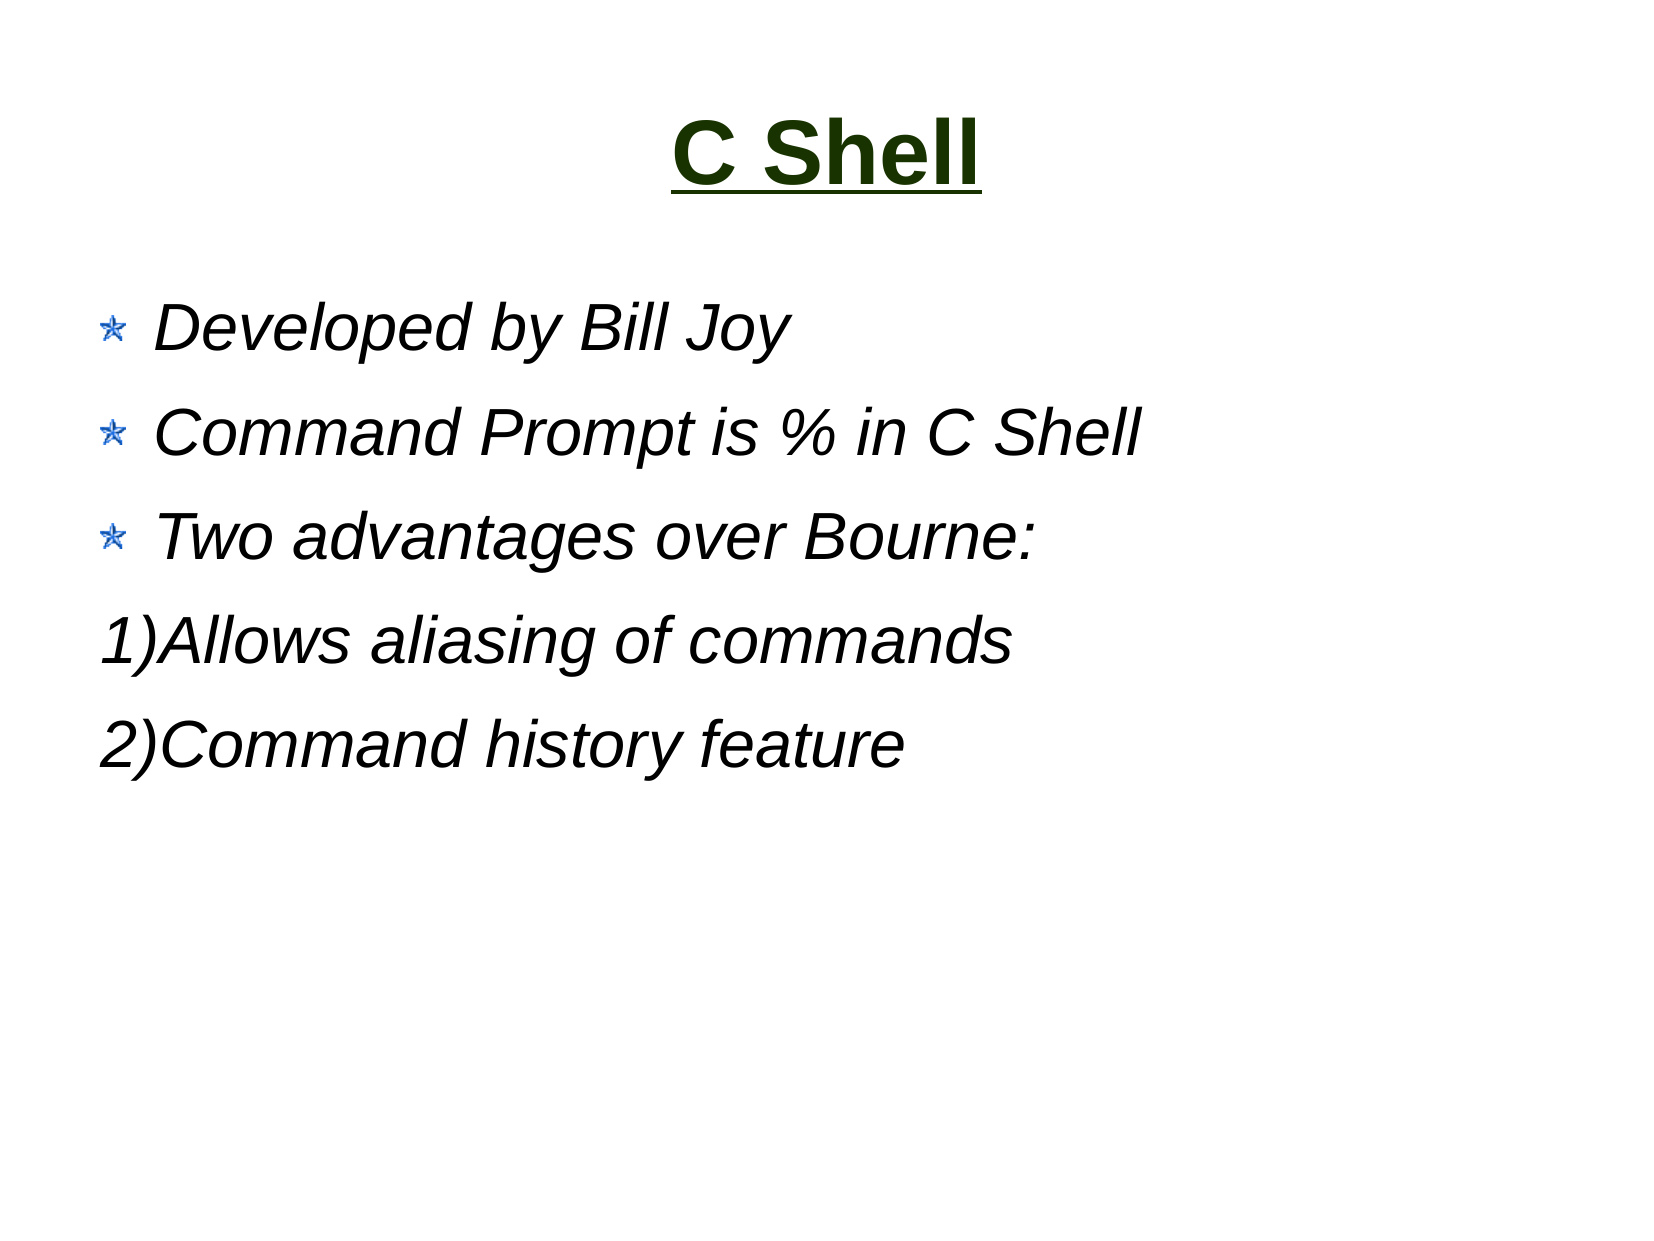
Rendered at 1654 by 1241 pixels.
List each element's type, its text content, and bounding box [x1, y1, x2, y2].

list Developed by Bill Joy Command Prompt is % in C Shell Two advantages over Bourne: Allows aliasing of commands Command history feature [82, 290, 1571, 1010]
title C Shell [82, 49, 1571, 257]
